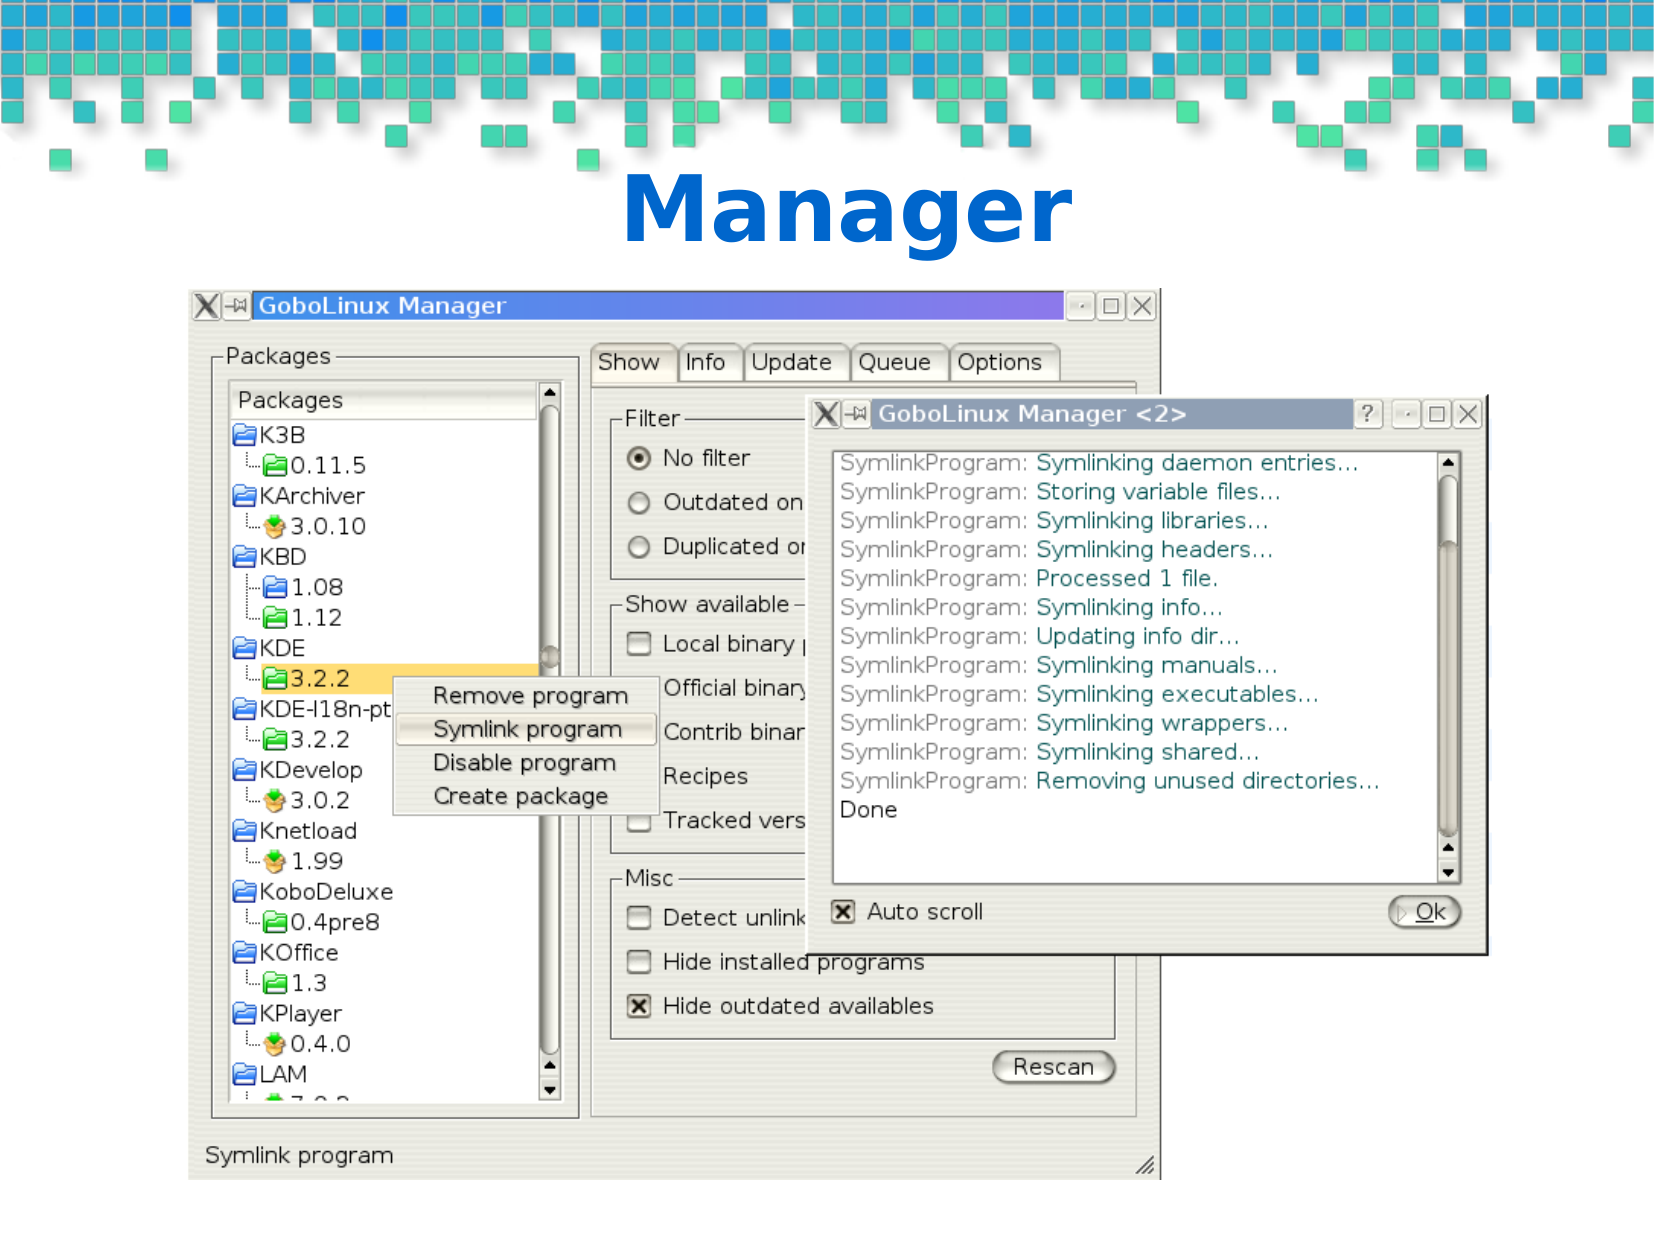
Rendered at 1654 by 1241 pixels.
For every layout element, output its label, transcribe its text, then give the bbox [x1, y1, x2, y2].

picture [187, 288, 1492, 1181]
picture [0, 0, 1654, 185]
text_box [75, 256, 1570, 1202]
title Manager [112, 132, 1581, 287]
